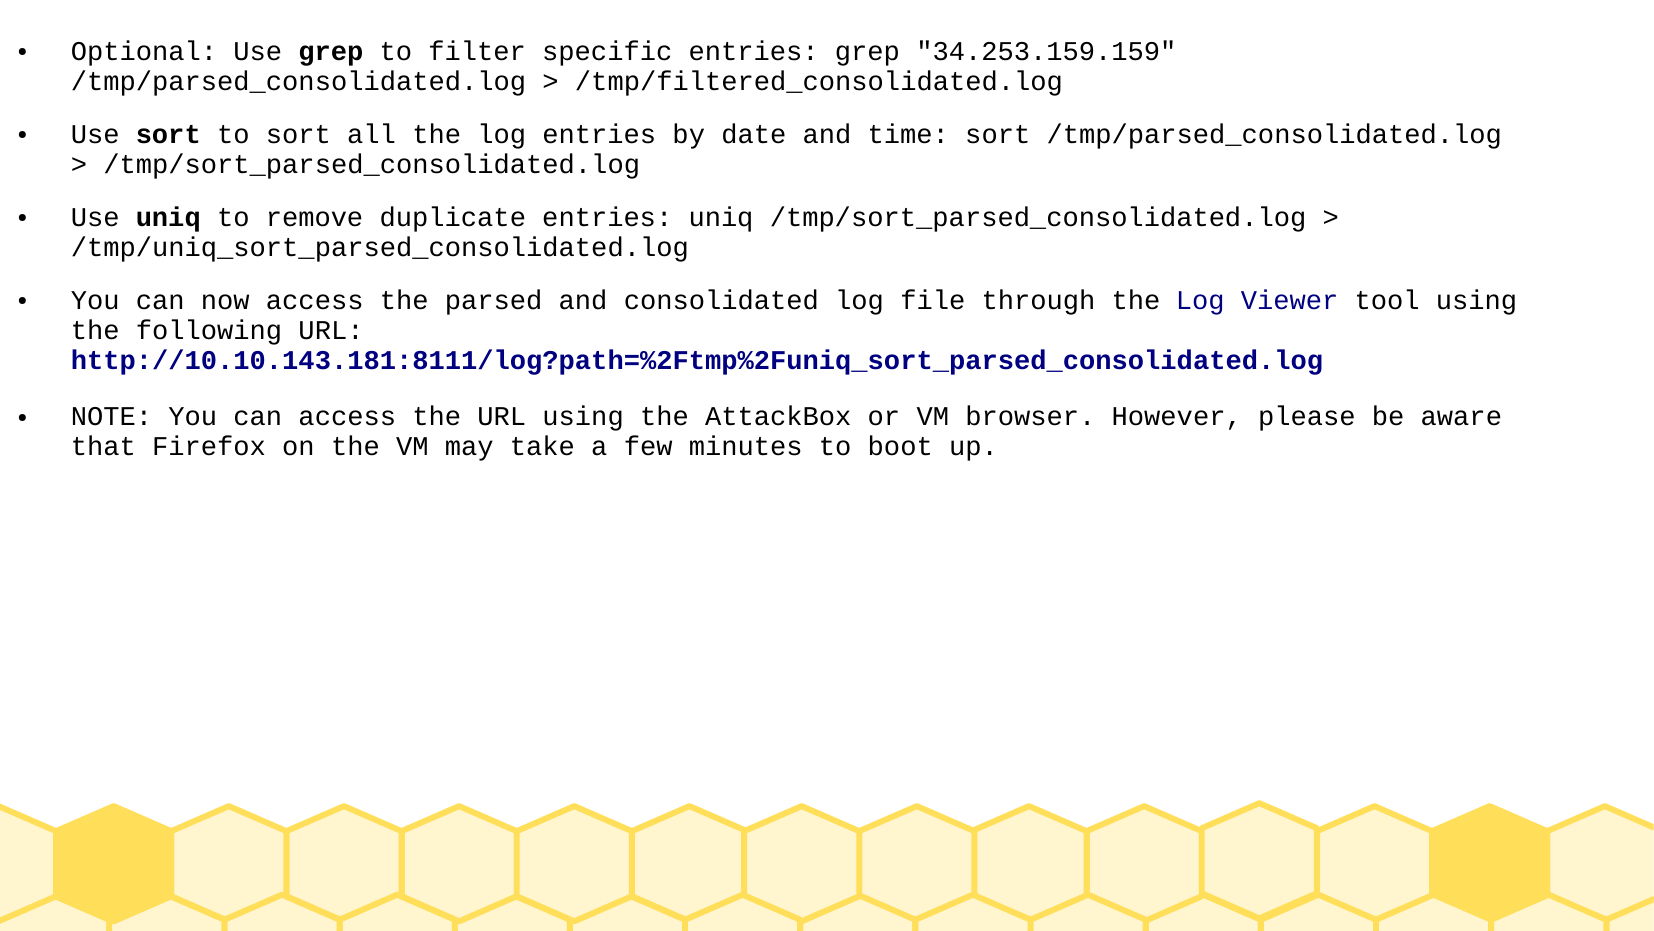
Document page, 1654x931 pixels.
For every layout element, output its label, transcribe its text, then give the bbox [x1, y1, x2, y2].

list Optional: Use grep to filter specific entries: grep "34.253.159.159" /tmp/parsed_consolidated.log > /tmp/filtered_consolidated.log Use sort to sort all the log entries by date and time: sort /tmp/parsed_consolidated.log > /tmp/sort_parsed_consolidated.log Use uniq to remove duplicate entries: uniq /tmp/sort_parsed_consolidated.log > /tmp/uniq_sort_parsed_consolidated.log You can now access the parsed and consolidated log file through the Log Viewer tool using the following URL: http://10.10.143.181:8111/log?path=%2Ftmp%2Funiq_sort_parsed_consolidated.log NOTE: You can access the URL using the AttackBox or VM browser. However, please be aware that Firefox on the VM may take a few minutes to boot up. [0, 37, 1576, 863]
